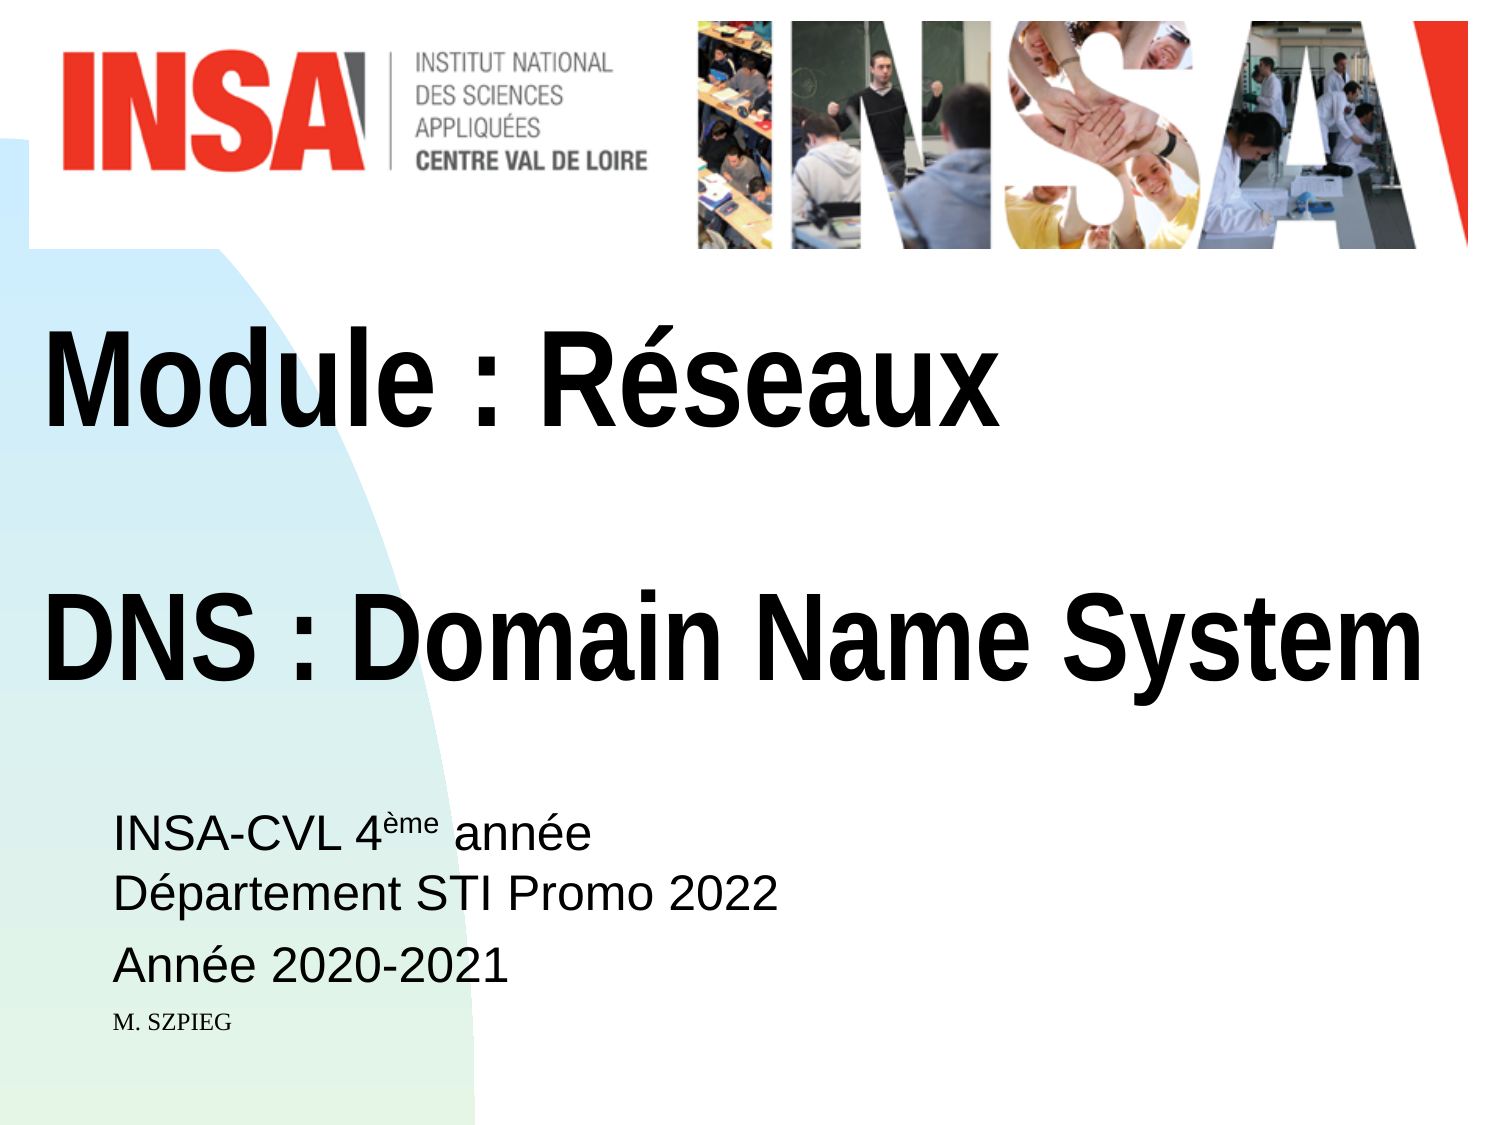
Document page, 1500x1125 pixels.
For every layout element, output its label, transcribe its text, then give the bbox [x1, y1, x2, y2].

title Module : Réseaux DNS : Domain Name System [27, 296, 1453, 729]
subtitle INSA-CVL 4ème année Département STI Promo 2022 Année 2020-2021 M. SZPIEG [97, 777, 1027, 1125]
picture [29, 21, 1468, 249]
